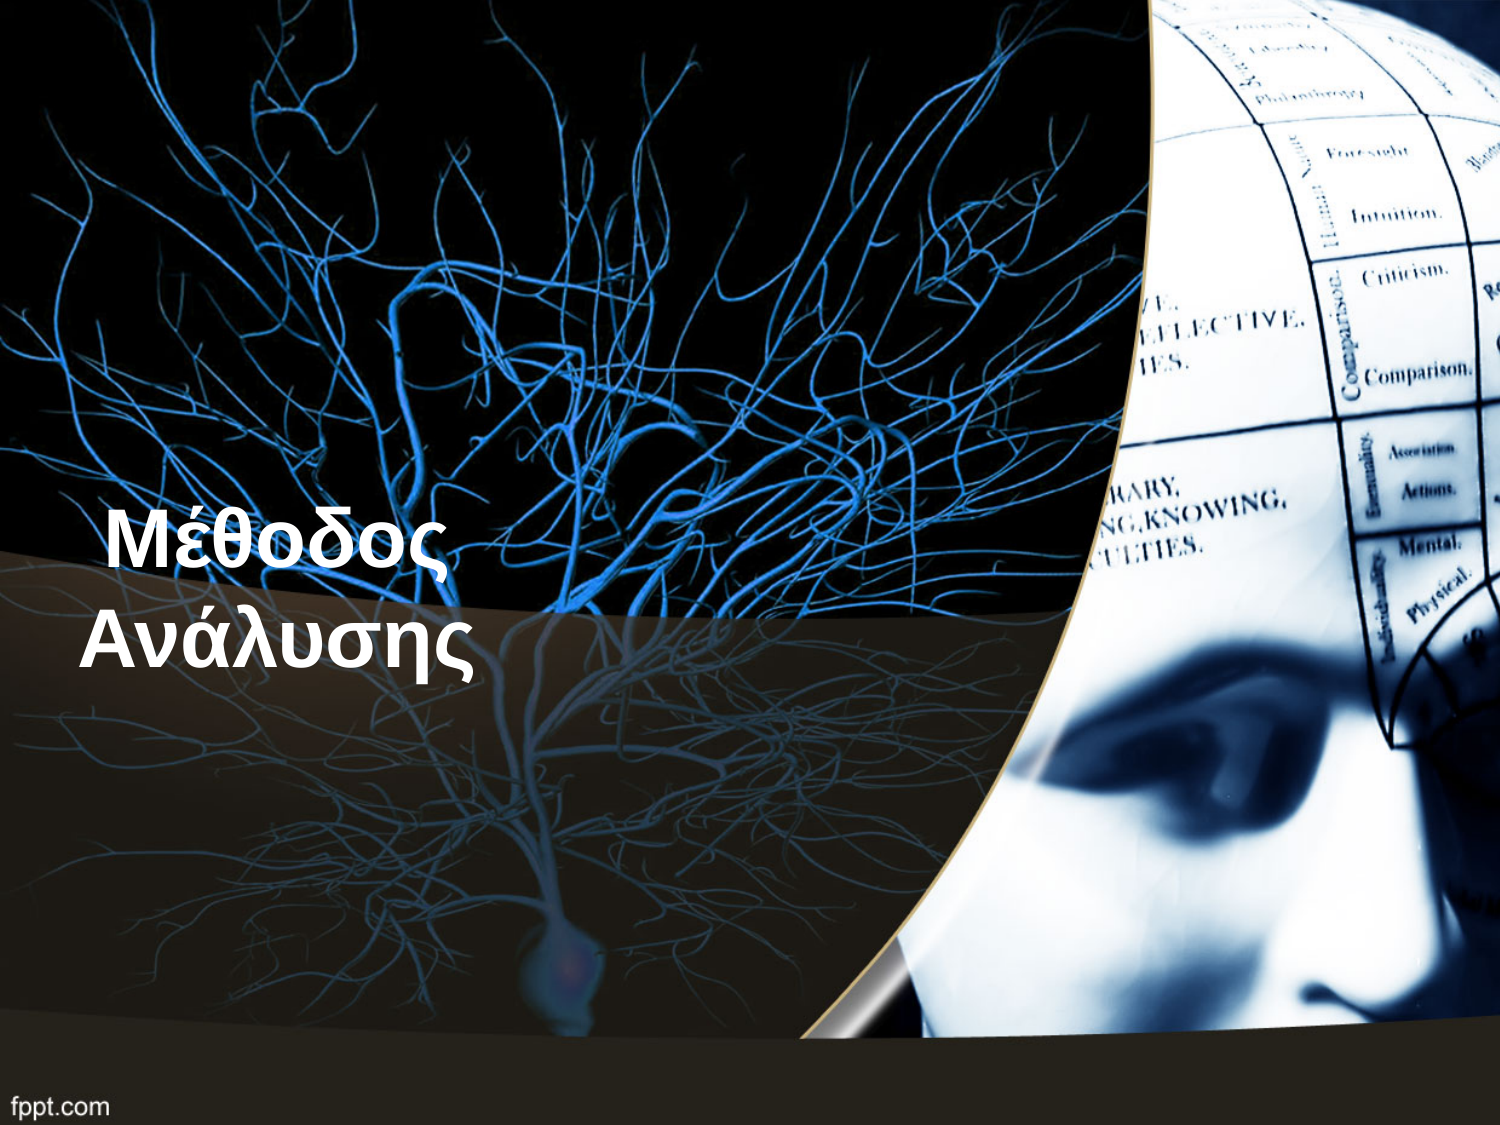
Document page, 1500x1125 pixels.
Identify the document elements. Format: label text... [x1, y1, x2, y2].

title Μέθοδος Ανάλυσης [0, 430, 556, 739]
picture [0, 0, 1500, 1125]
